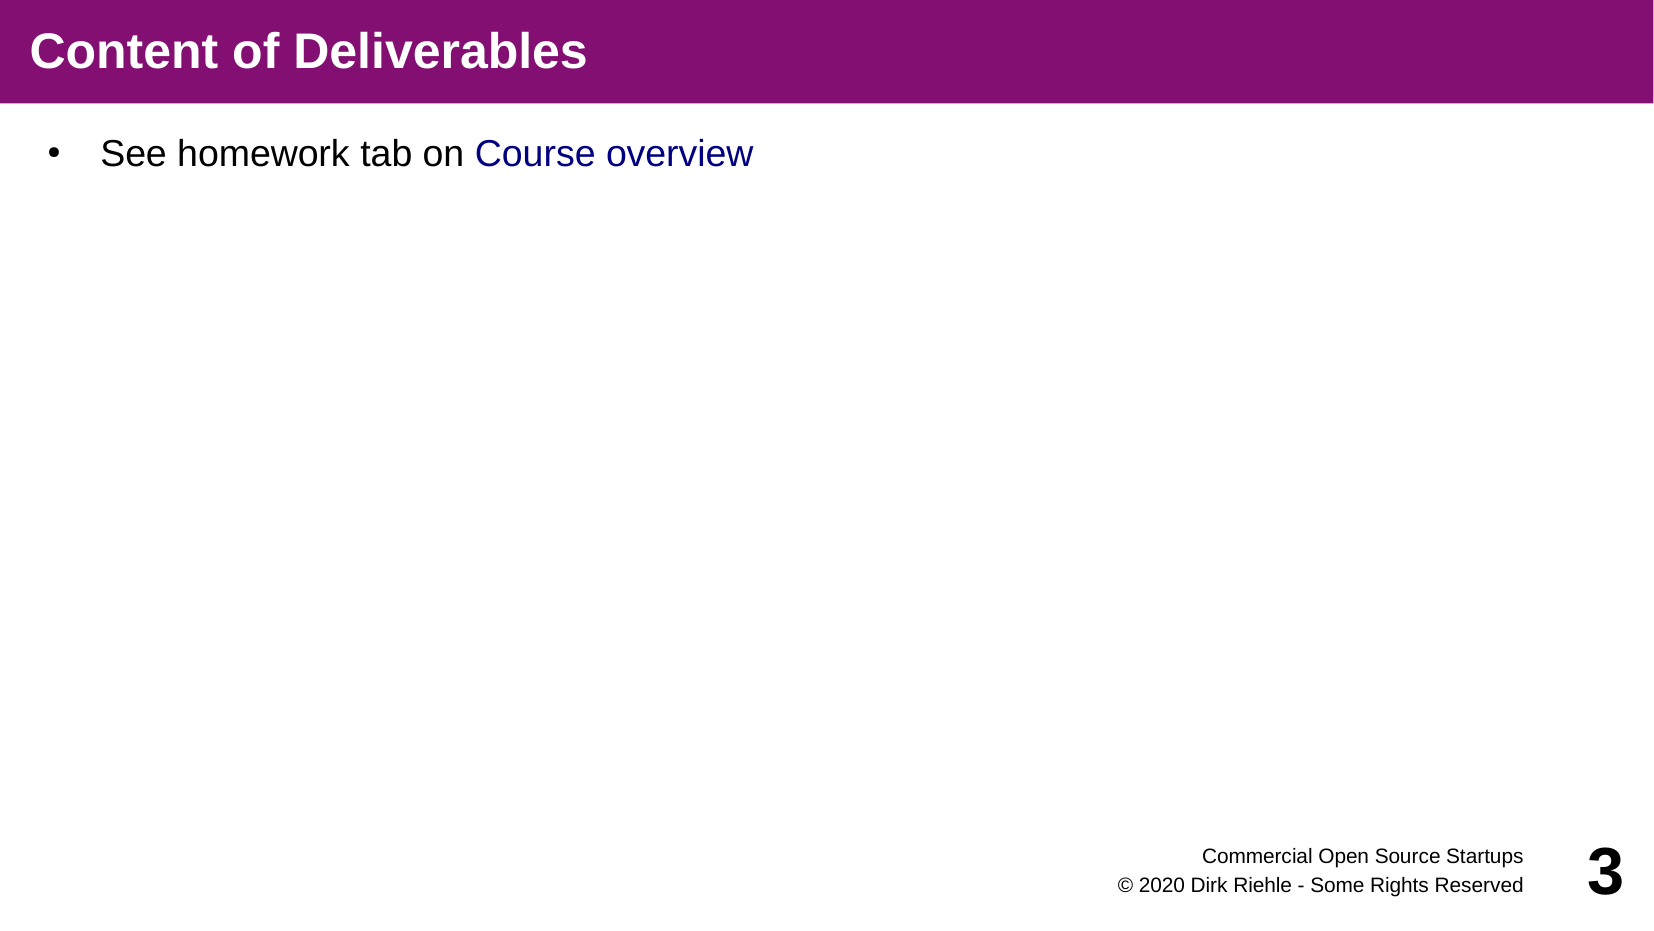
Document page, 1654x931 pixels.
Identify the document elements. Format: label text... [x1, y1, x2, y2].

title Content of Deliverables [0, 0, 1654, 104]
list See homework tab on Course overview [29, 132, 1625, 813]
